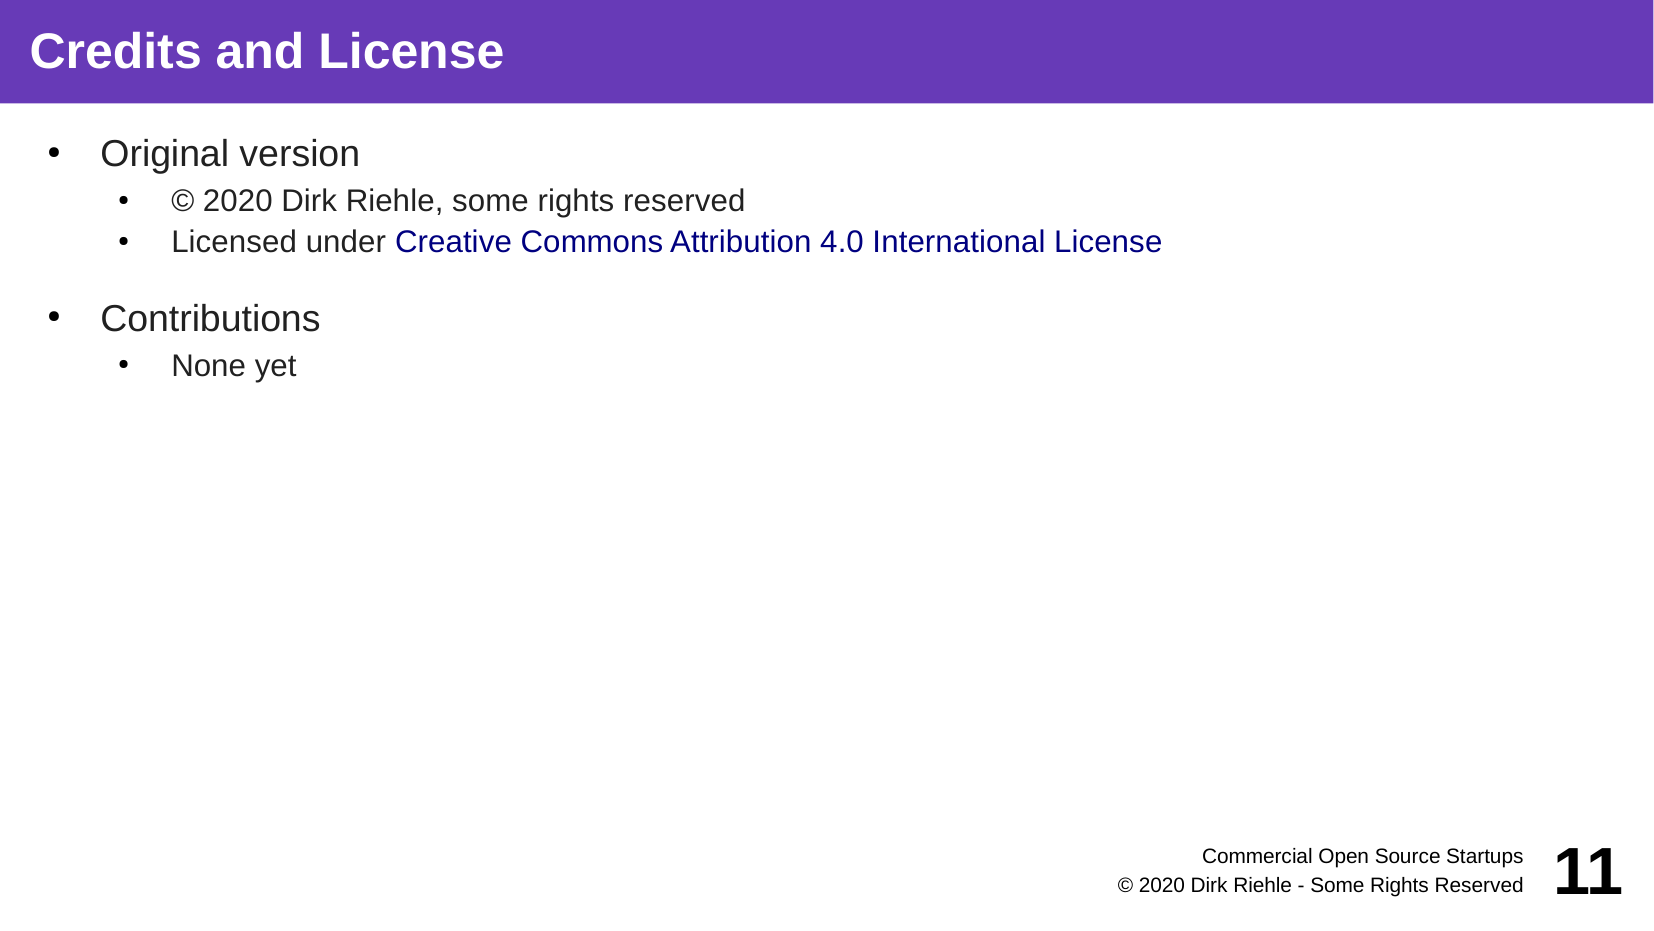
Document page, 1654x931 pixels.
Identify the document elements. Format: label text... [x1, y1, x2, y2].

list Original version © 2020 Dirk Riehle, some rights reserved Licensed under Creative Commons Attribution 4.0 International License Contributions None yet [29, 132, 1625, 813]
title Credits and License [0, 0, 1654, 104]
